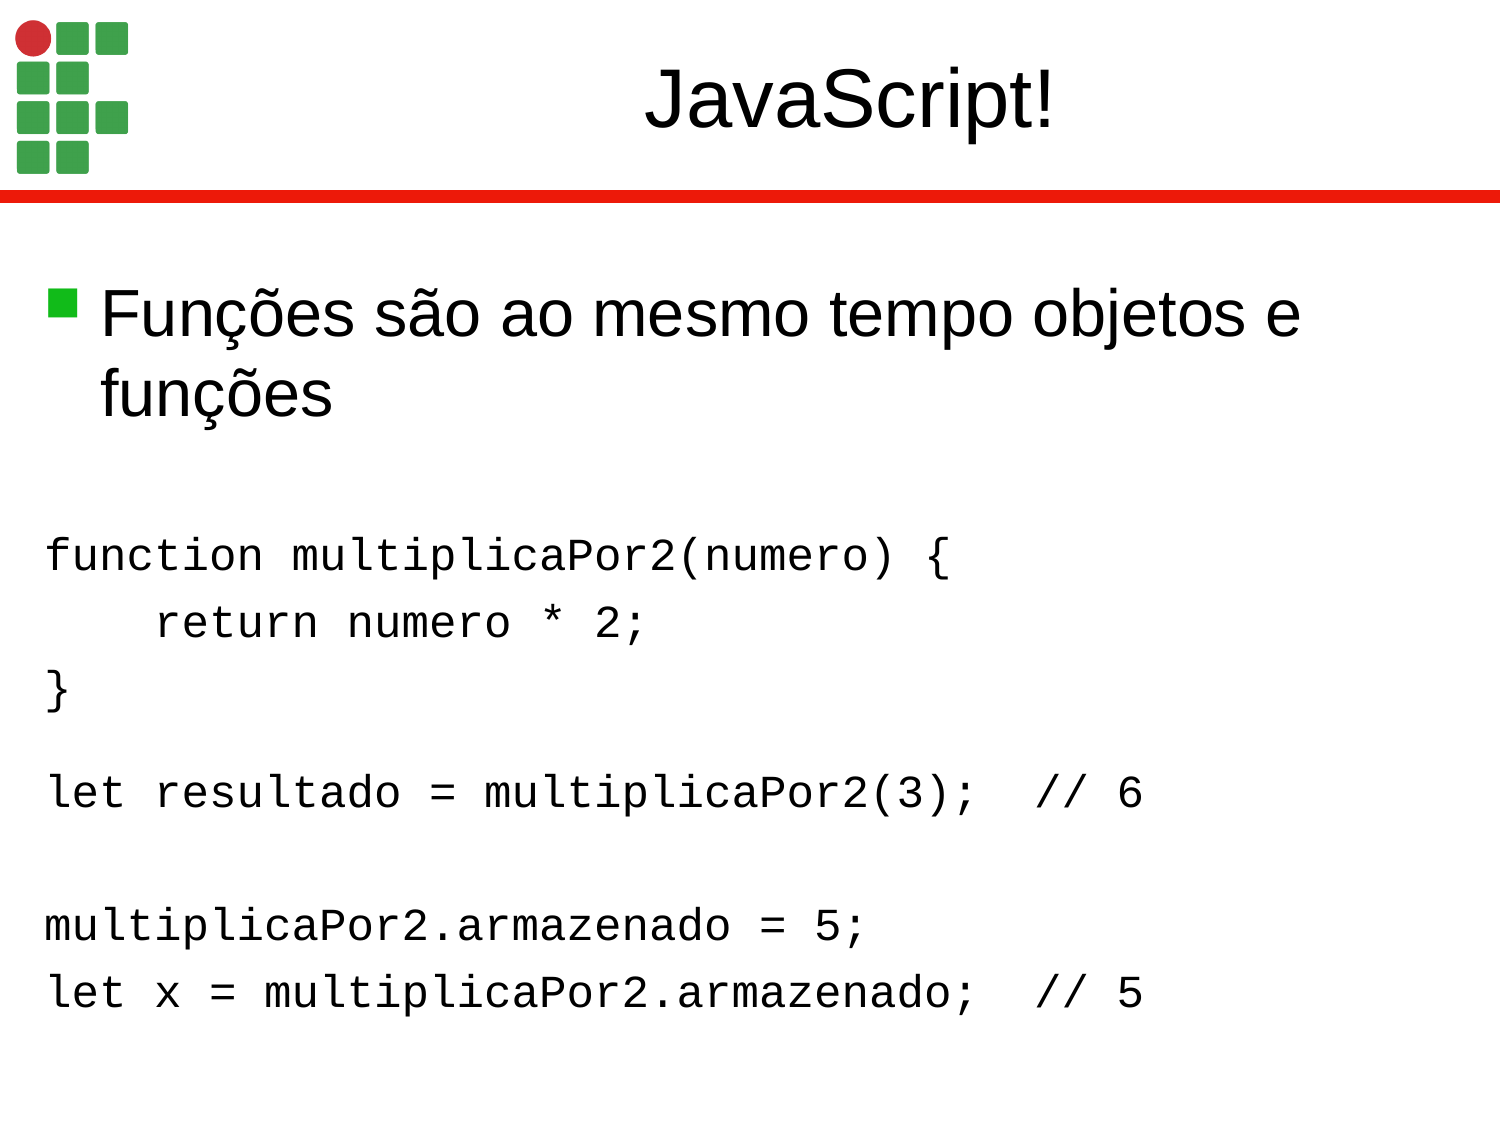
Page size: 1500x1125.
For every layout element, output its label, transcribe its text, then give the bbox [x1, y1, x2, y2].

title JavaScript! [230, 0, 1471, 202]
picture [14, 16, 130, 178]
list Funções são ao mesmo tempo objetos e funções function multiplicaPor2(numero) { return numero * 2; } let resultado = multiplicaPor2(3); // 6 multiplicaPor2.armazenado = 5; let x = multiplicaPor2.armazenado; // 5 [29, 207, 1471, 1087]
